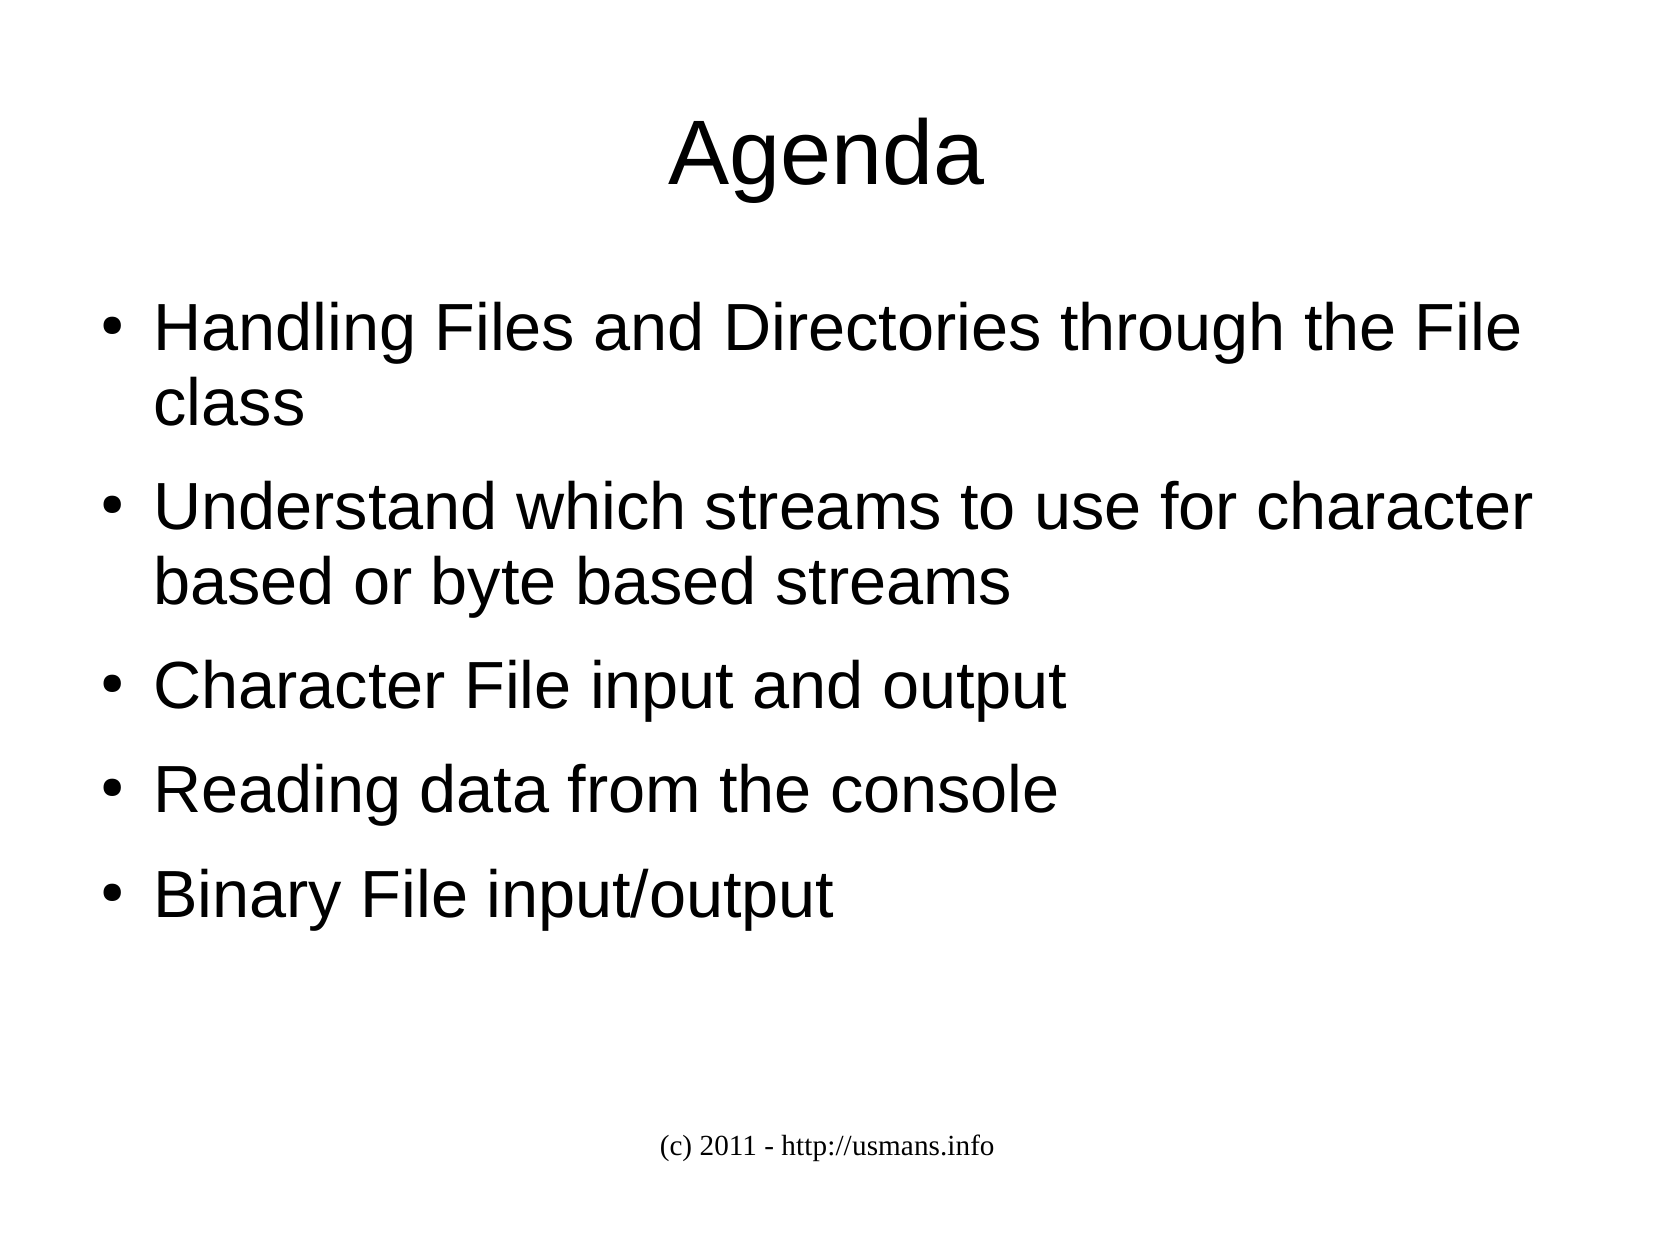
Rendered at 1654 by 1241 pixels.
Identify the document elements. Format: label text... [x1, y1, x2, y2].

list Handling Files and Directories through the File class Understand which streams to use for character based or byte based streams Character File input and output Reading data from the console Binary File input/output [82, 290, 1571, 1109]
title Agenda [82, 49, 1571, 257]
